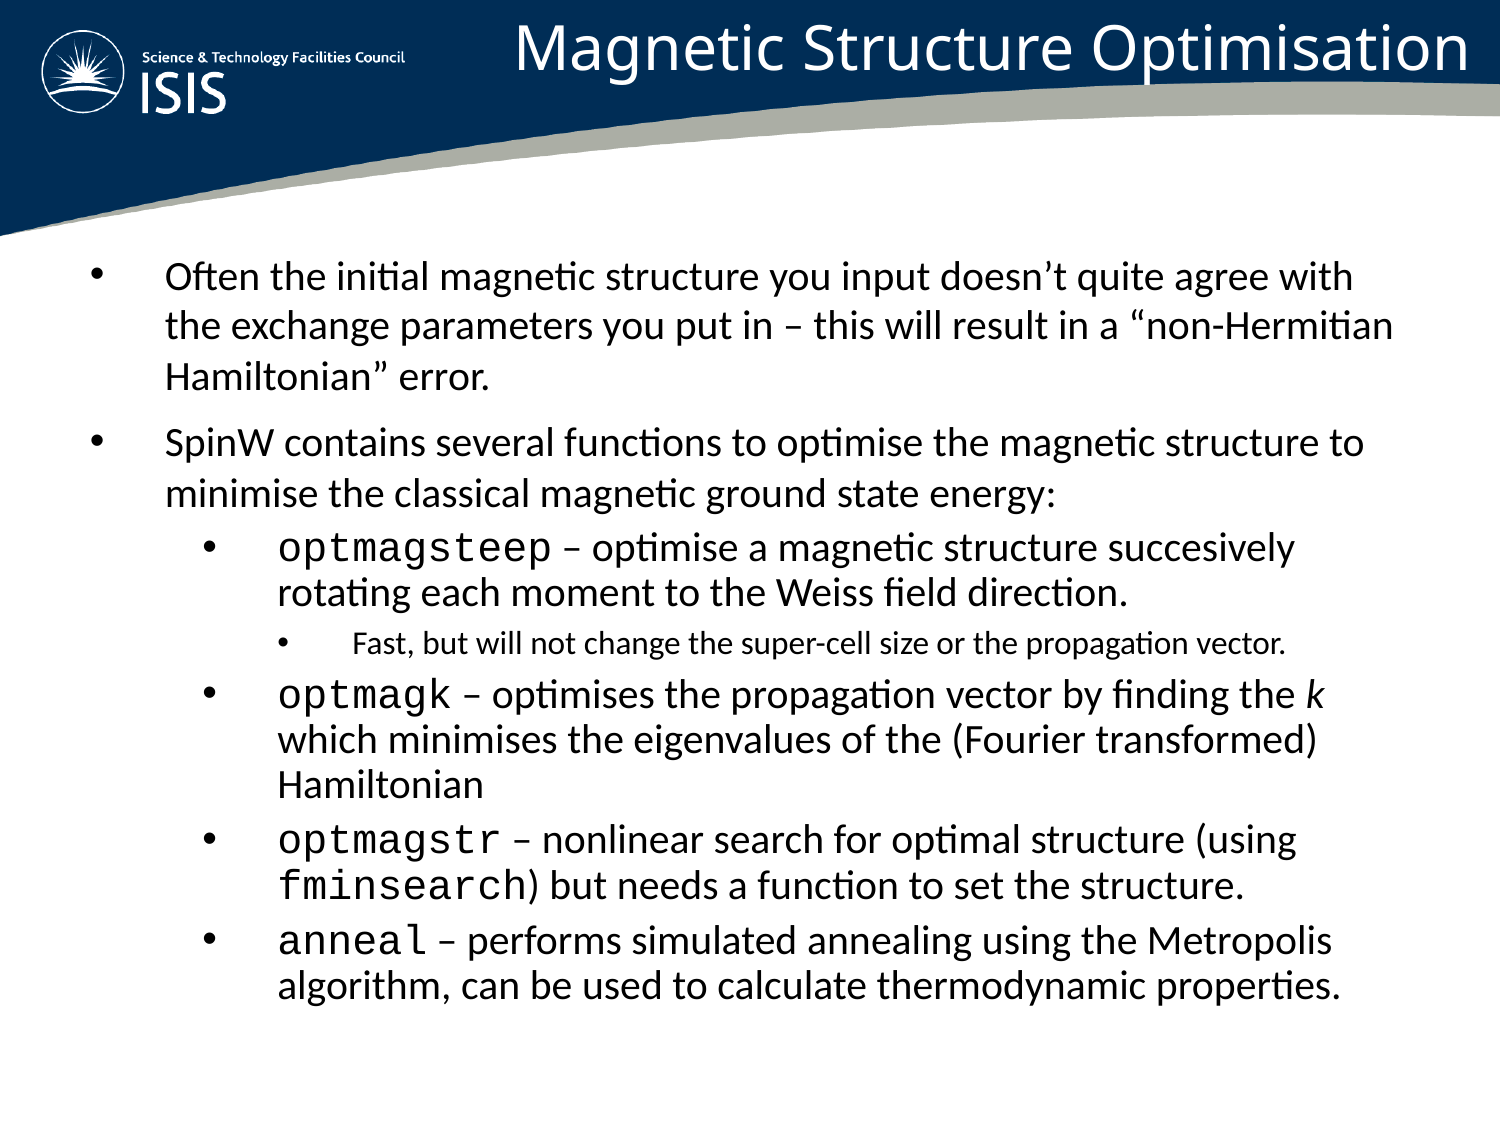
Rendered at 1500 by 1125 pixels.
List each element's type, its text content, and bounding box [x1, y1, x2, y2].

picture [0, 0, 1500, 302]
list Often the initial magnetic structure you input doesn’t quite agree with the exchange parameters you put in – this will result in a “non-Hermitian Hamiltonian” error. SpinW contains several functions to optimise the magnetic structure to minimise the classical magnetic ground state energy: optmagsteep – optimise a magnetic structure succesively rotating each moment to the Weiss field direction. Fast, but will not change the super-cell size or the propagation vector. optmagk – optimises the propagation vector by finding the k which minimises the eigenvalues of the (Fourier transformed) Hamiltonian optmagstr – nonlinear search for optimal structure (using fminsearch) but needs a function to set the structure. anneal – performs simulated annealing using the Metropolis algorithm, can be used to calculate thermodynamic properties. [75, 240, 1425, 1080]
text_box Magnetic Structure Optimisation [447, 0, 1487, 92]
